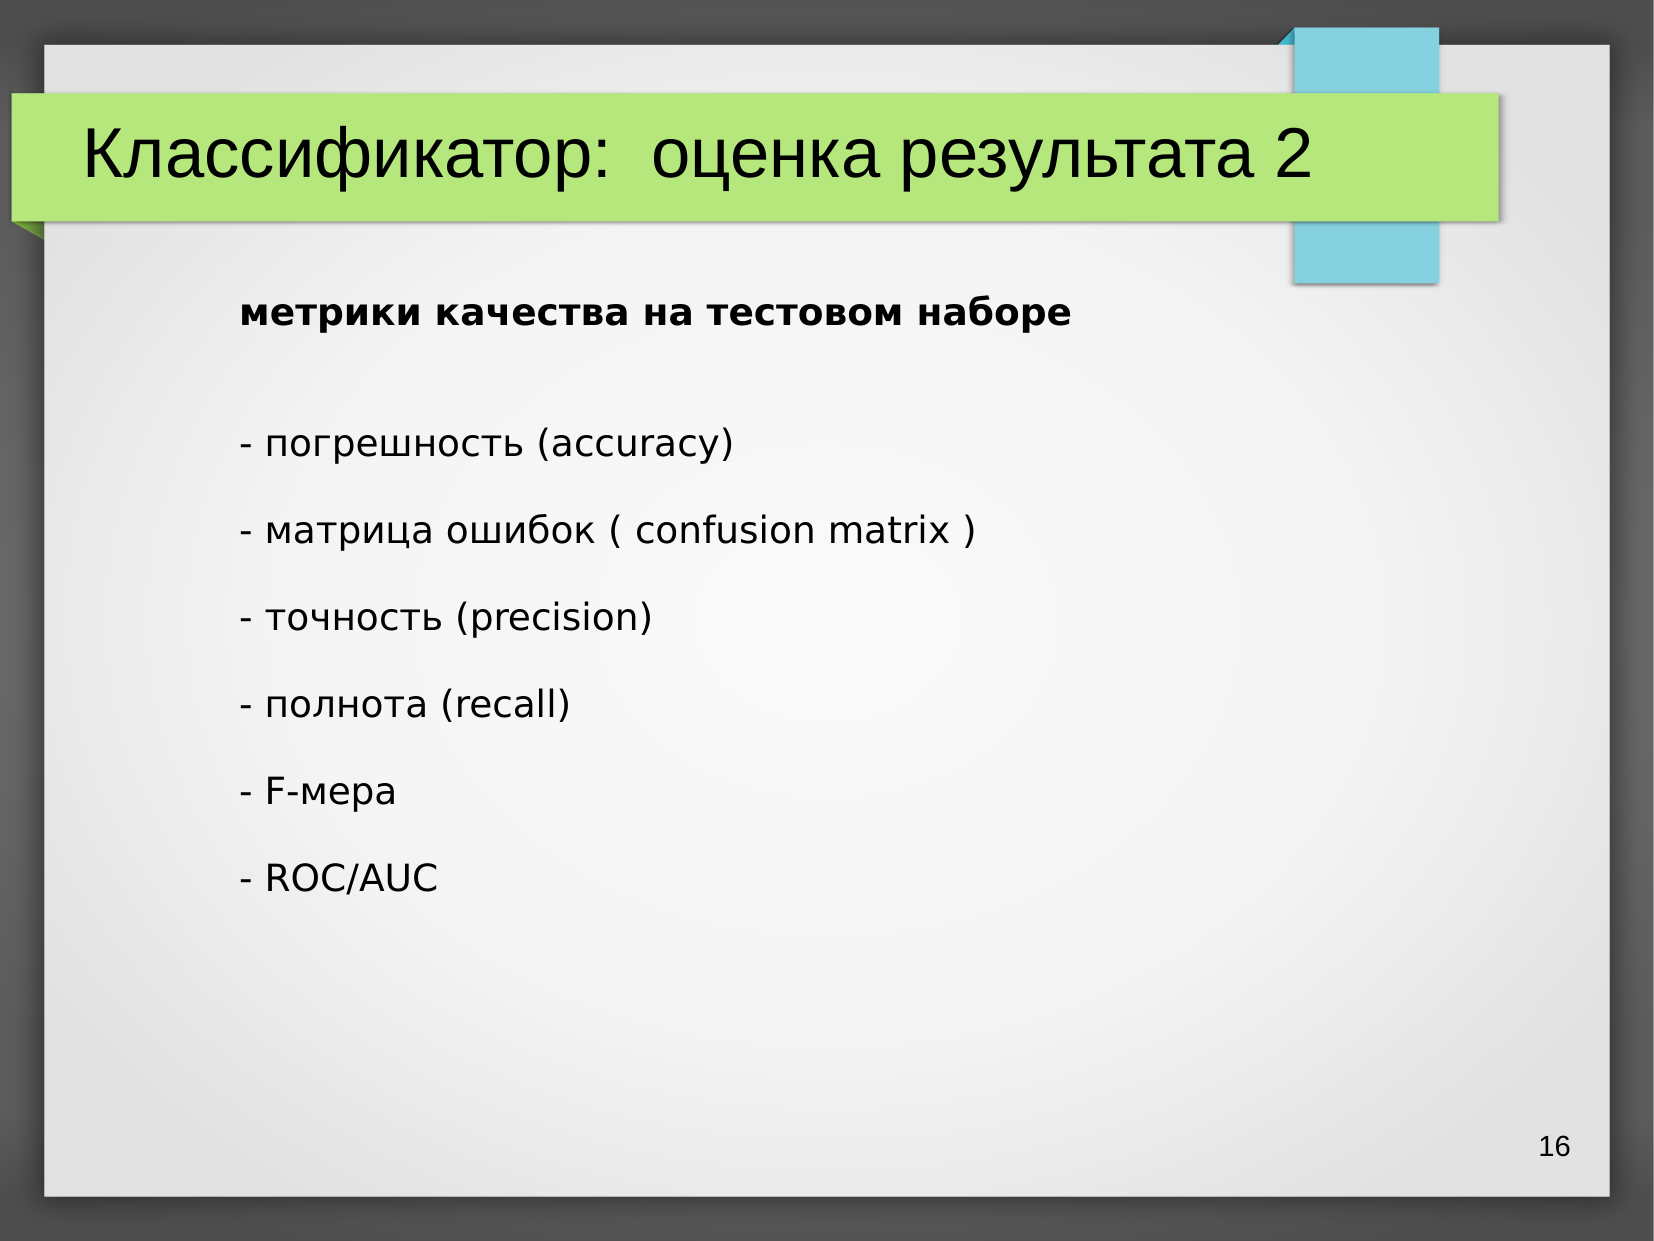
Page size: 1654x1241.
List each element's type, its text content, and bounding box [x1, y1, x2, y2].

picture [0, 0, 1654, 1241]
title Классификатор: оценка результата 2 [82, 49, 1571, 257]
text_box метрики качества на тестовом наборе - погрешность (accuracy) - матрица ошибок ( confusion matrix ) - точность (precision) - полнота (recall) - F-мера - ROC/AUC [224, 283, 1512, 1158]
